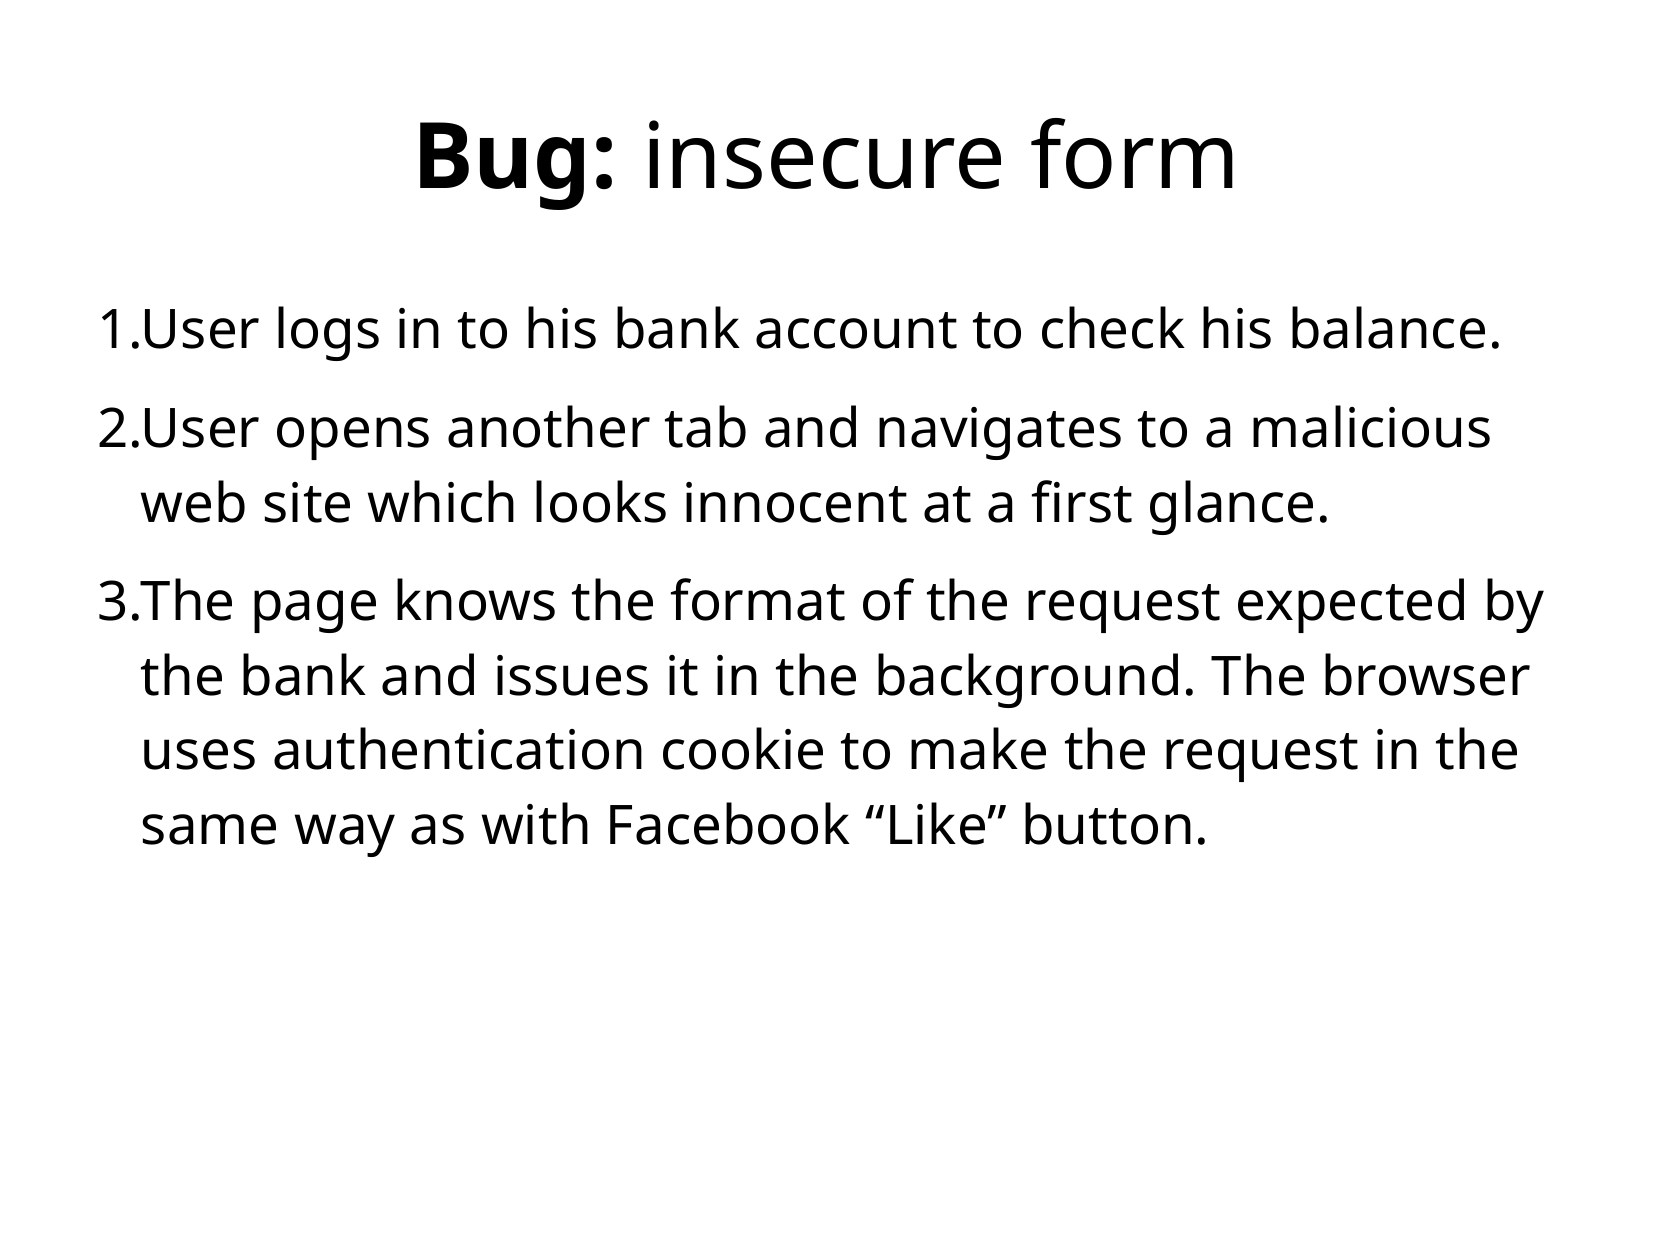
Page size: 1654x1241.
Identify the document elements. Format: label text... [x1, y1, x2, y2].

title Bug: insecure form [82, 49, 1571, 257]
list User logs in to his bank account to check his balance. User opens another tab and navigates to a malicious web site which looks innocent at a first glance. The page knows the format of the request expected by the bank and issues it in the background. The browser uses authentication cookie to make the request in the same way as with Facebook “Like” button. [82, 290, 1571, 1010]
